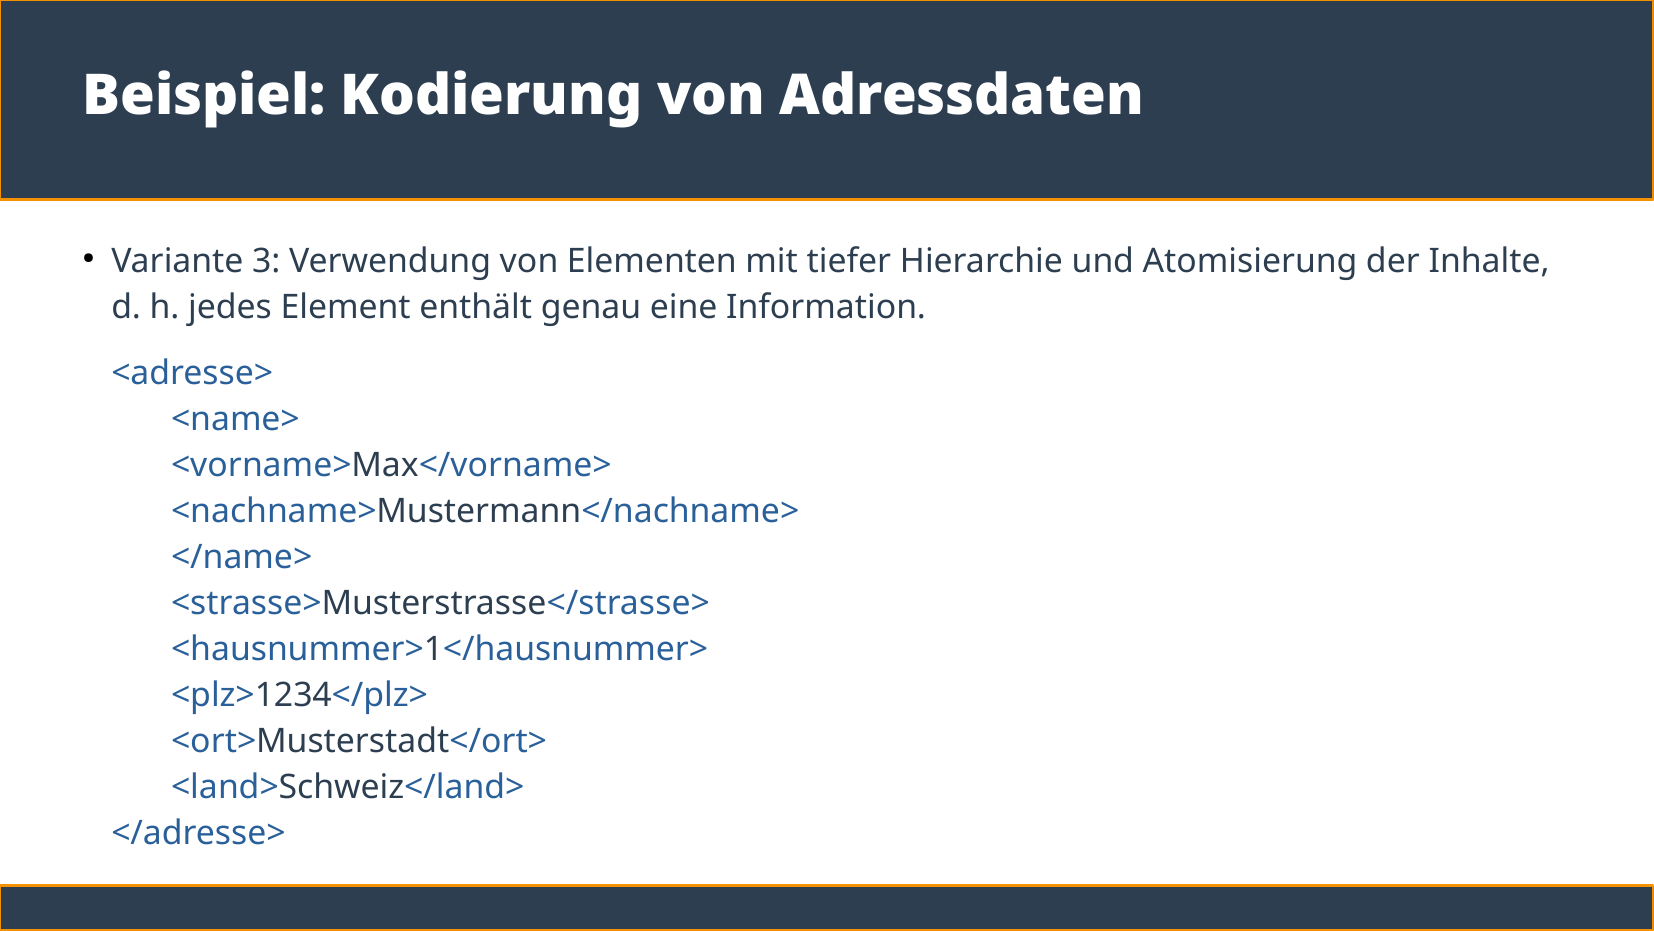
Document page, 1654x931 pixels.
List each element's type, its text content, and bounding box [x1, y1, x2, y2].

list Variante 3: Verwendung von Elementen mit tiefer Hierarchie und Atomisierung der Inhalte, d. h. jedes Element enthält genau eine Information. <adresse> <name> <vorname>Max</vorname> <nachname>Mustermann</nachname> </name> <strasse>Musterstrasse</strasse> <hausnummer>1</hausnummer> <plz>1234</plz> <ort>Musterstadt</ort> <land>Schweiz</land> </adresse> [82, 236, 1563, 857]
title Beispiel: Kodierung von Adressdaten [82, 14, 1571, 171]
